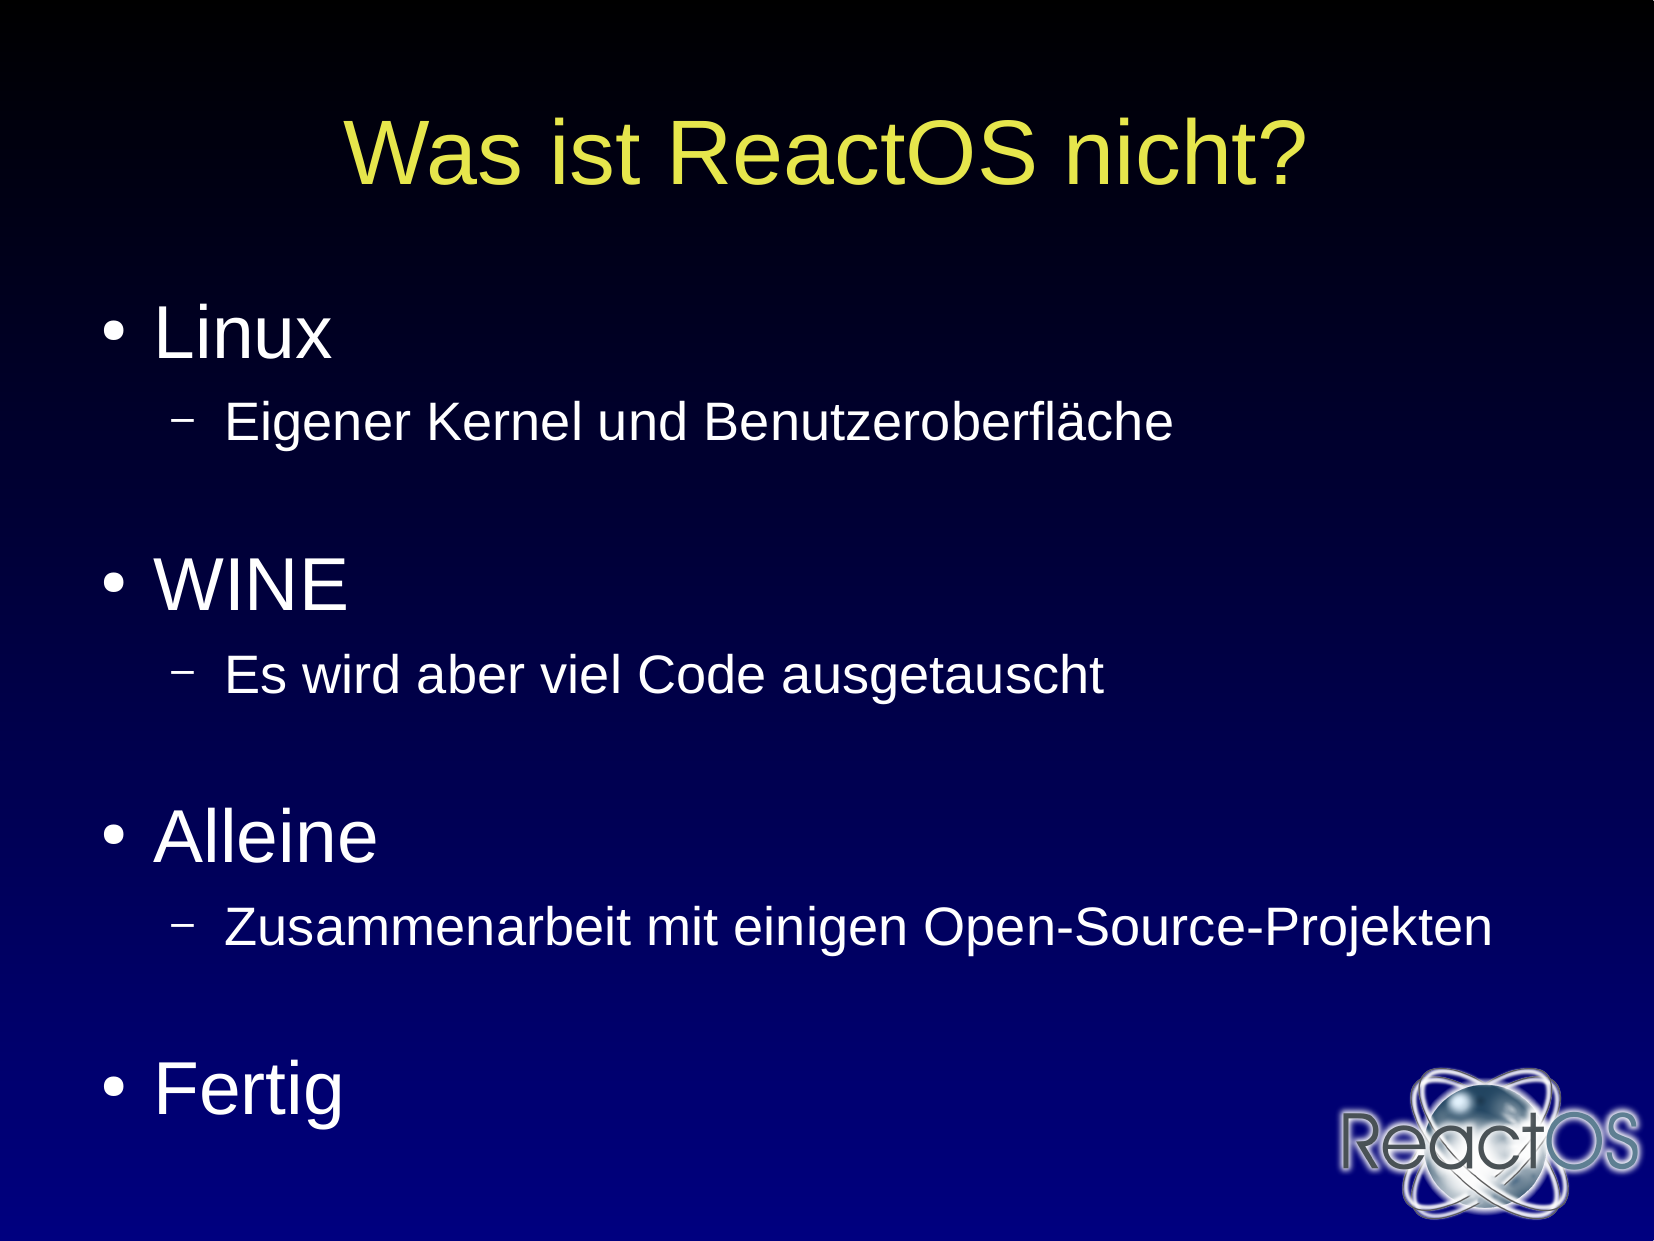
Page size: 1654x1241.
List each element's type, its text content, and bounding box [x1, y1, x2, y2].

list Linux Eigener Kernel und Benutzeroberfläche WINE Es wird aber viel Code ausgetauscht Alleine Zusammenarbeit mit einigen Open-Source-Projekten Fertig [82, 290, 1571, 1158]
title Was ist ReactOS nicht? [82, 49, 1571, 257]
picture [1328, 1055, 1654, 1235]
